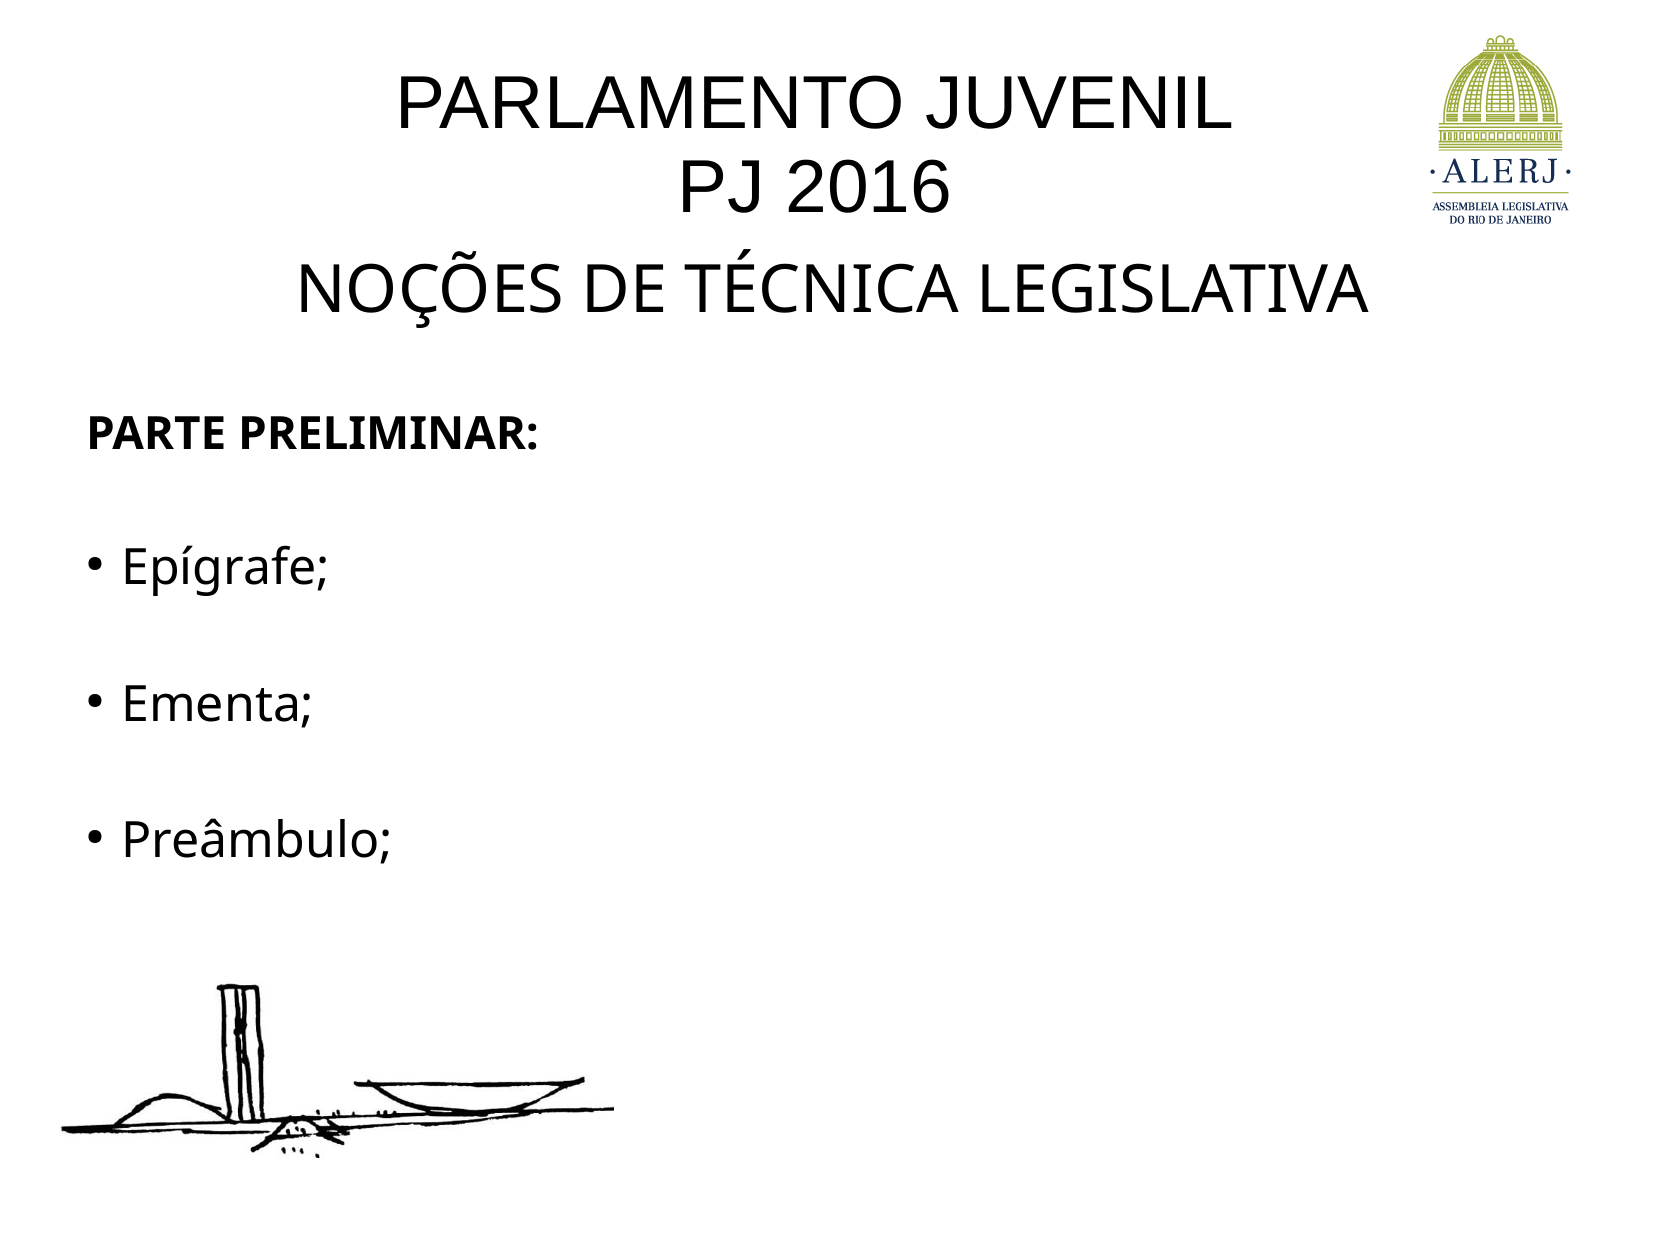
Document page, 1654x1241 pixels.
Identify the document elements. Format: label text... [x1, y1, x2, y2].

title PARLAMENTO JUVENIL PJ 2016 [47, 40, 1583, 249]
picture [59, 980, 71, 1158]
text_box NOÇÕES DE TÉCNICA LEGISLATIVA [94, 229, 1571, 343]
text_box PARTE PRELIMINAR: Epígrafe; Ementa; Preâmbulo; [71, 393, 1548, 1241]
picture [1358, 23, 1642, 235]
